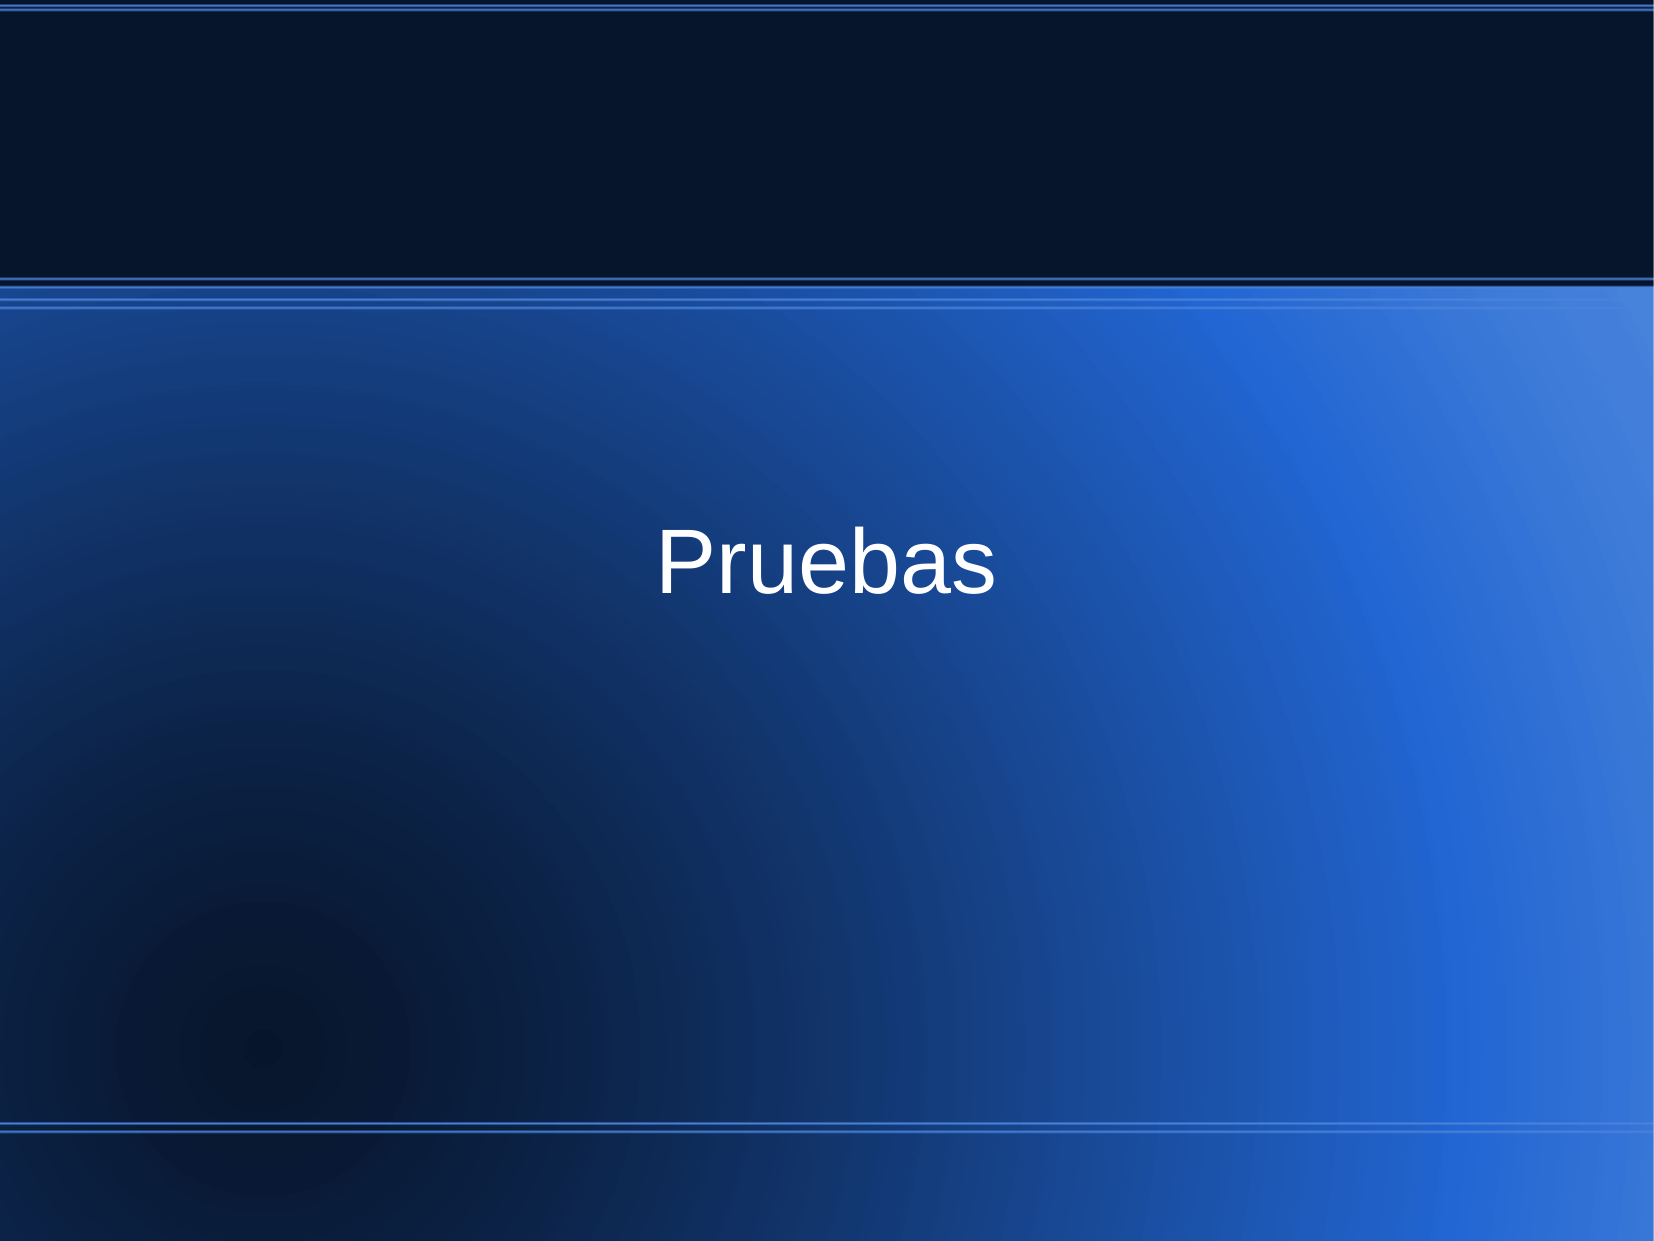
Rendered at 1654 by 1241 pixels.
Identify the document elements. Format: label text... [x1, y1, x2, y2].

subtitle Pruebas [82, 49, 1571, 1075]
picture [0, 0, 1654, 1241]
